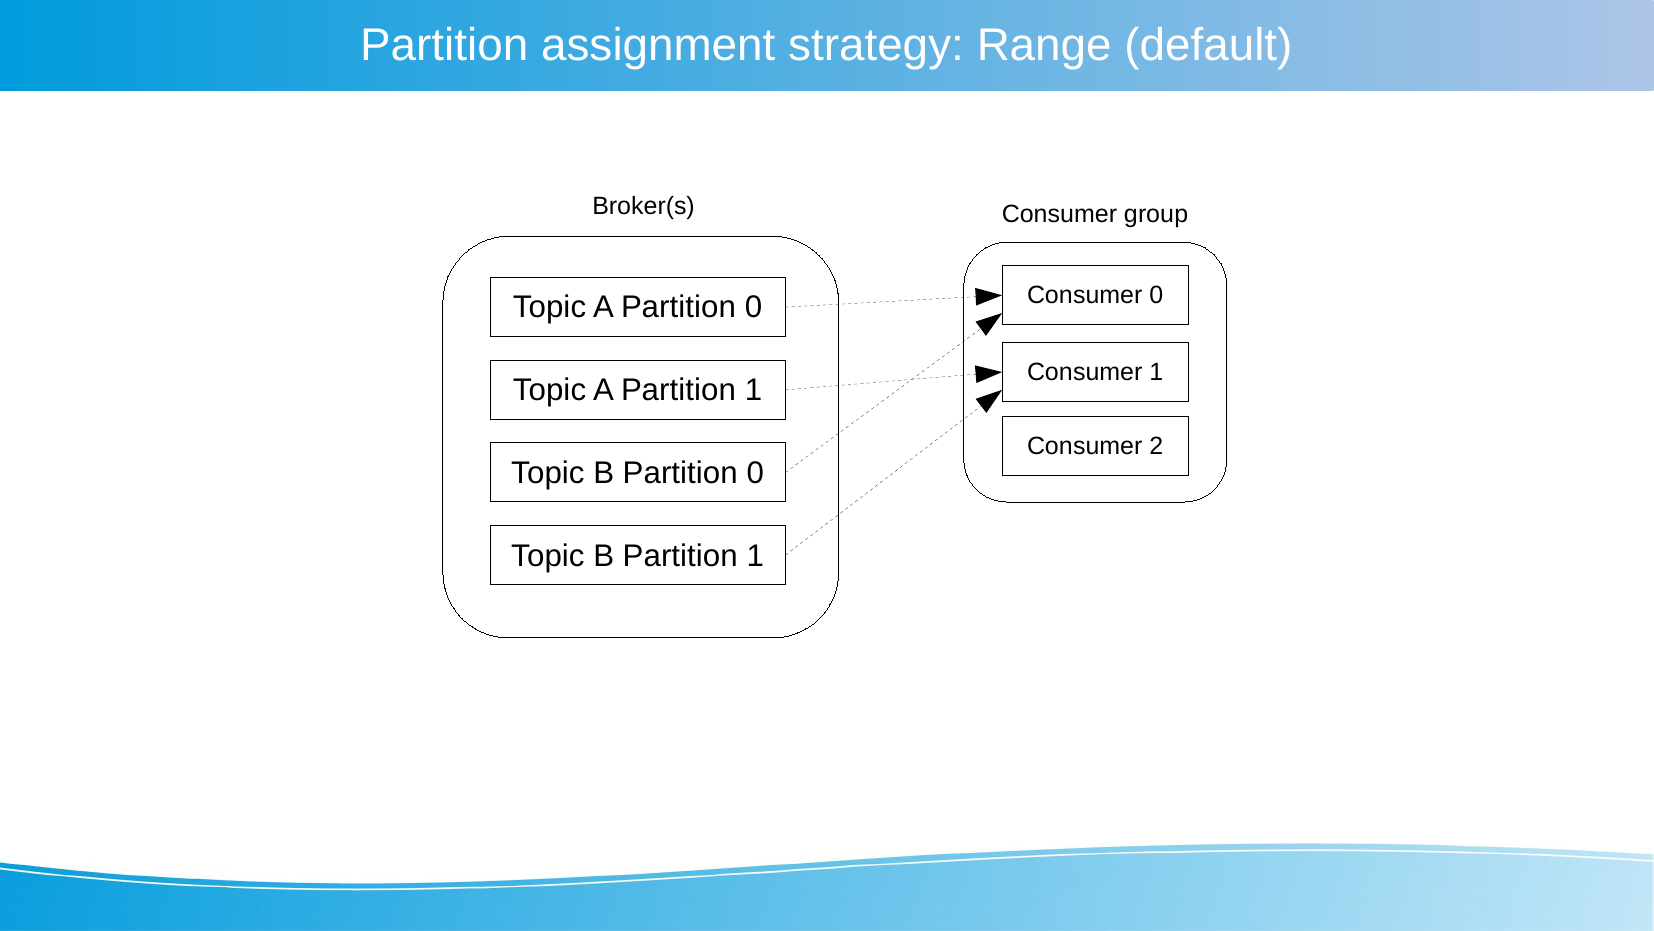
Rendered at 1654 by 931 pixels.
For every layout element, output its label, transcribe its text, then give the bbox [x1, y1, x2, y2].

title Partition assignment strategy: Range (default) [82, 5, 1571, 85]
text_box Topic B Partition 0 [491, 443, 785, 501]
text_box Topic A Partition 1 [491, 361, 785, 419]
text_box Topic B Partition 1 [491, 526, 785, 584]
text_box Broker(s) [546, 183, 742, 229]
text_box Consumer 0 [1002, 265, 1189, 325]
text_box Consumer 1 [1002, 342, 1189, 402]
text_box Consumer 2 [1002, 416, 1189, 476]
text_box Consumer group [997, 190, 1193, 236]
picture [0, 843, 1654, 931]
text_box Topic A Partition 0 [491, 278, 785, 336]
